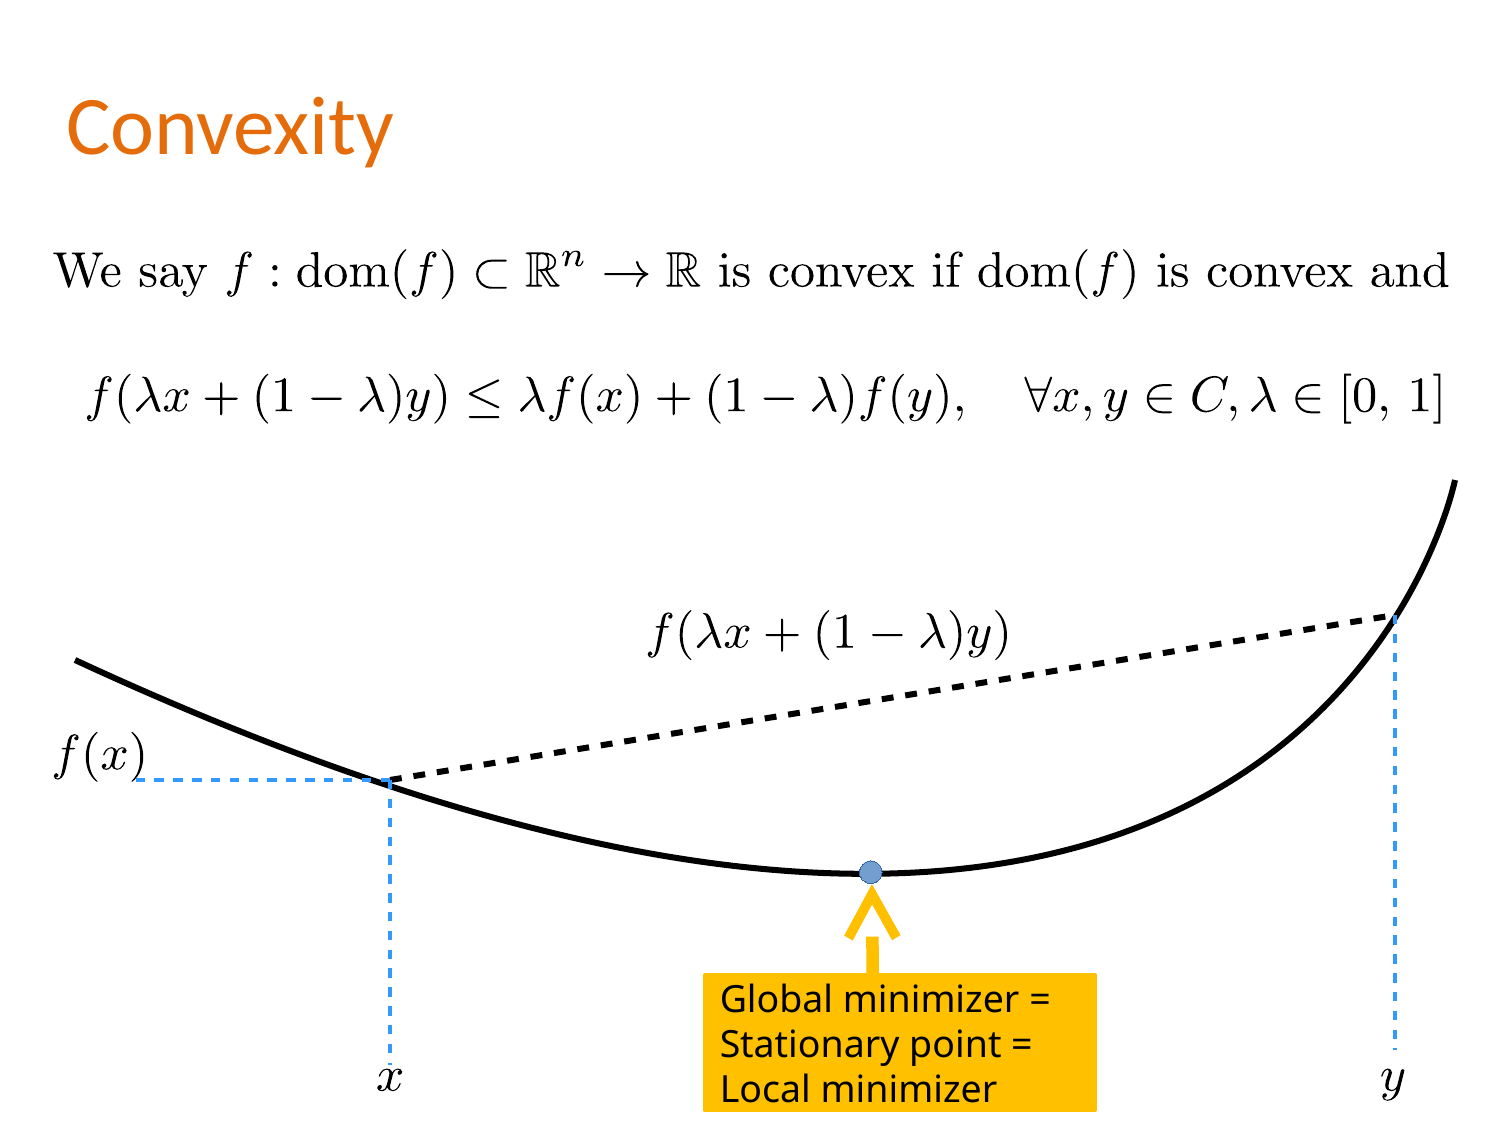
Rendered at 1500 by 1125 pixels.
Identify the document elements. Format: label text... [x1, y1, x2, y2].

text_box [52, 249, 1450, 300]
text_box [1379, 1068, 1407, 1101]
text_box Global minimizer = Stationary point = Local minimizer [705, 975, 1096, 1111]
text_box Convexity [51, 27, 1432, 215]
text_box [375, 1068, 405, 1092]
text_box [51, 731, 149, 782]
text_box [645, 610, 1012, 661]
text_box [859, 860, 883, 884]
text_box [84, 373, 1447, 424]
